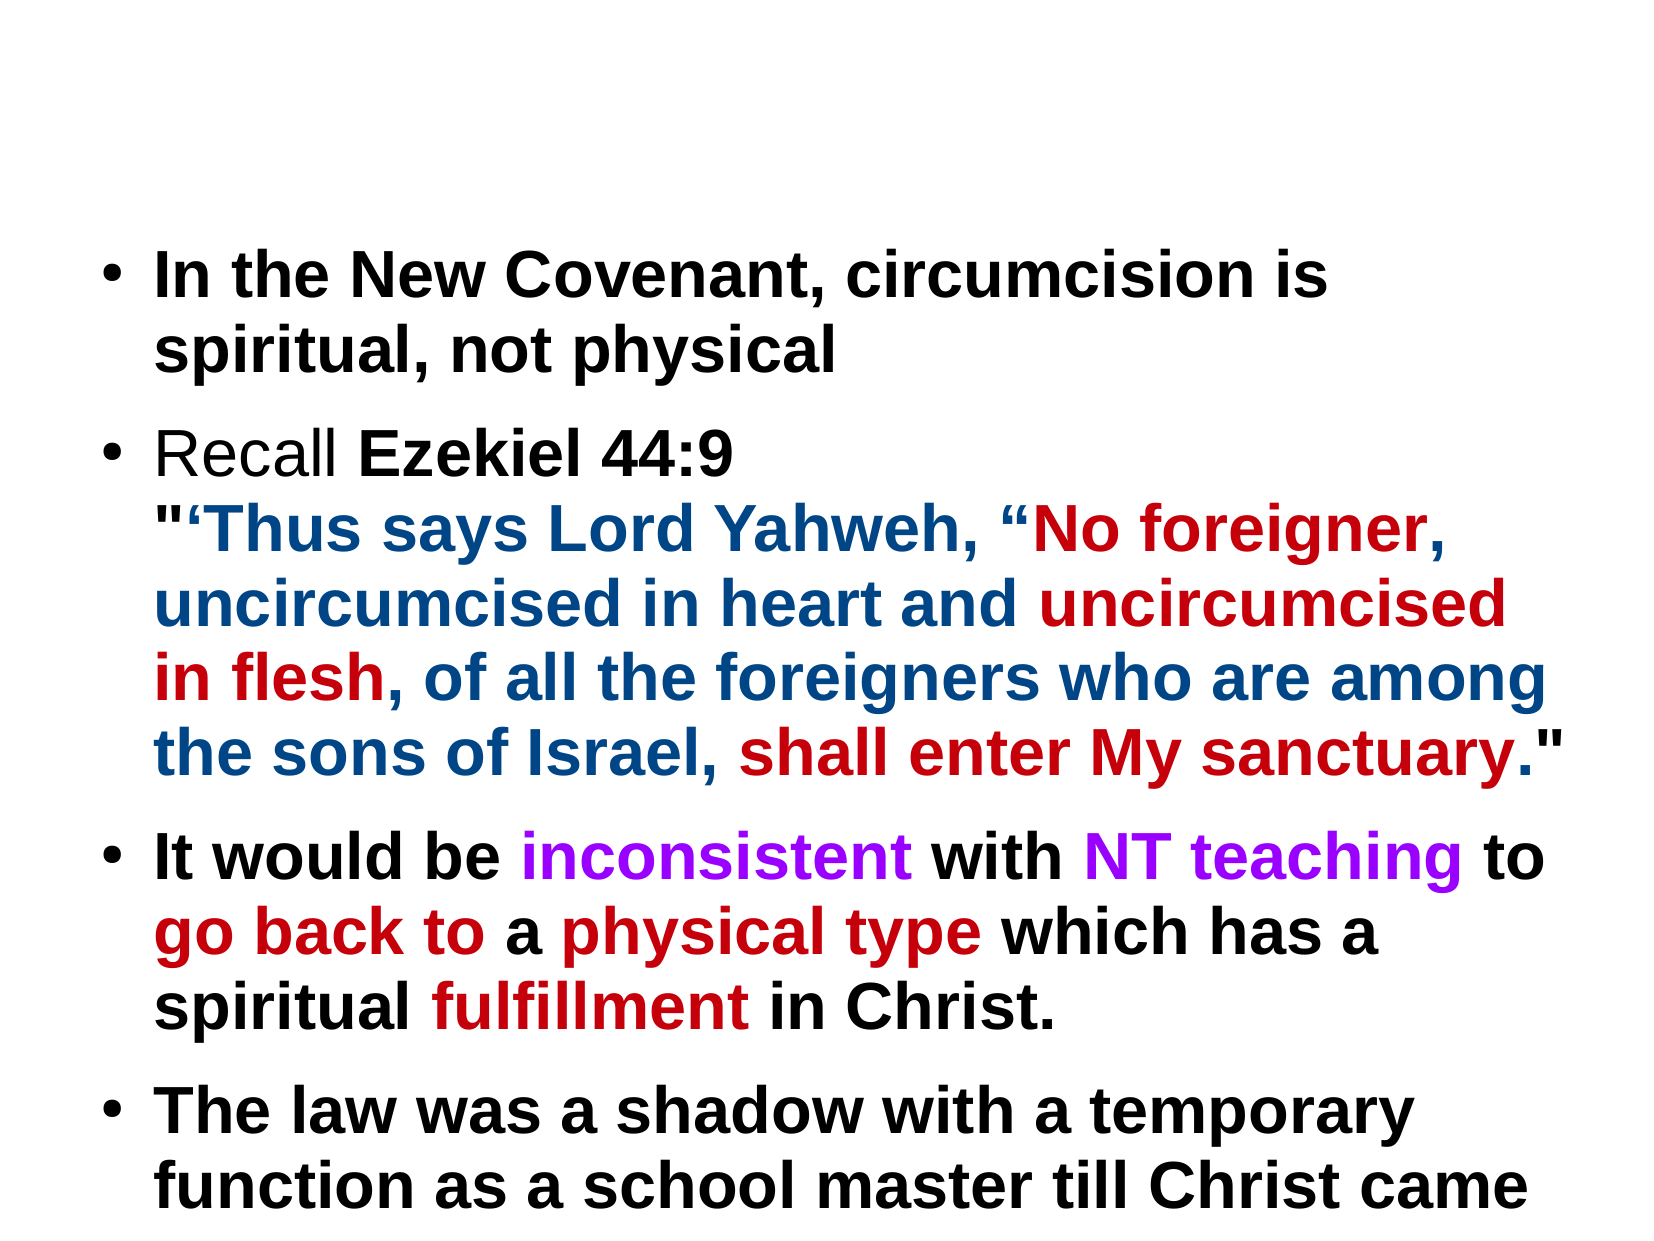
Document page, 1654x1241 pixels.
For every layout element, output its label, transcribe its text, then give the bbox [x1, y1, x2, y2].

list In the New Covenant, circumcision is spiritual, not physical Recall Ezekiel 44:9 "‘Thus says Lord Yahweh, “No foreigner, uncircumcised in heart and uncircumcised in flesh, of all the foreigners who are among the sons of Israel, shall enter My sanctuary." It would be inconsistent with NT teaching to go back to a physical type which has a spiritual fulfillment in Christ. The law was a shadow with a temporary function as a school master till Christ came [82, 237, 1571, 1223]
